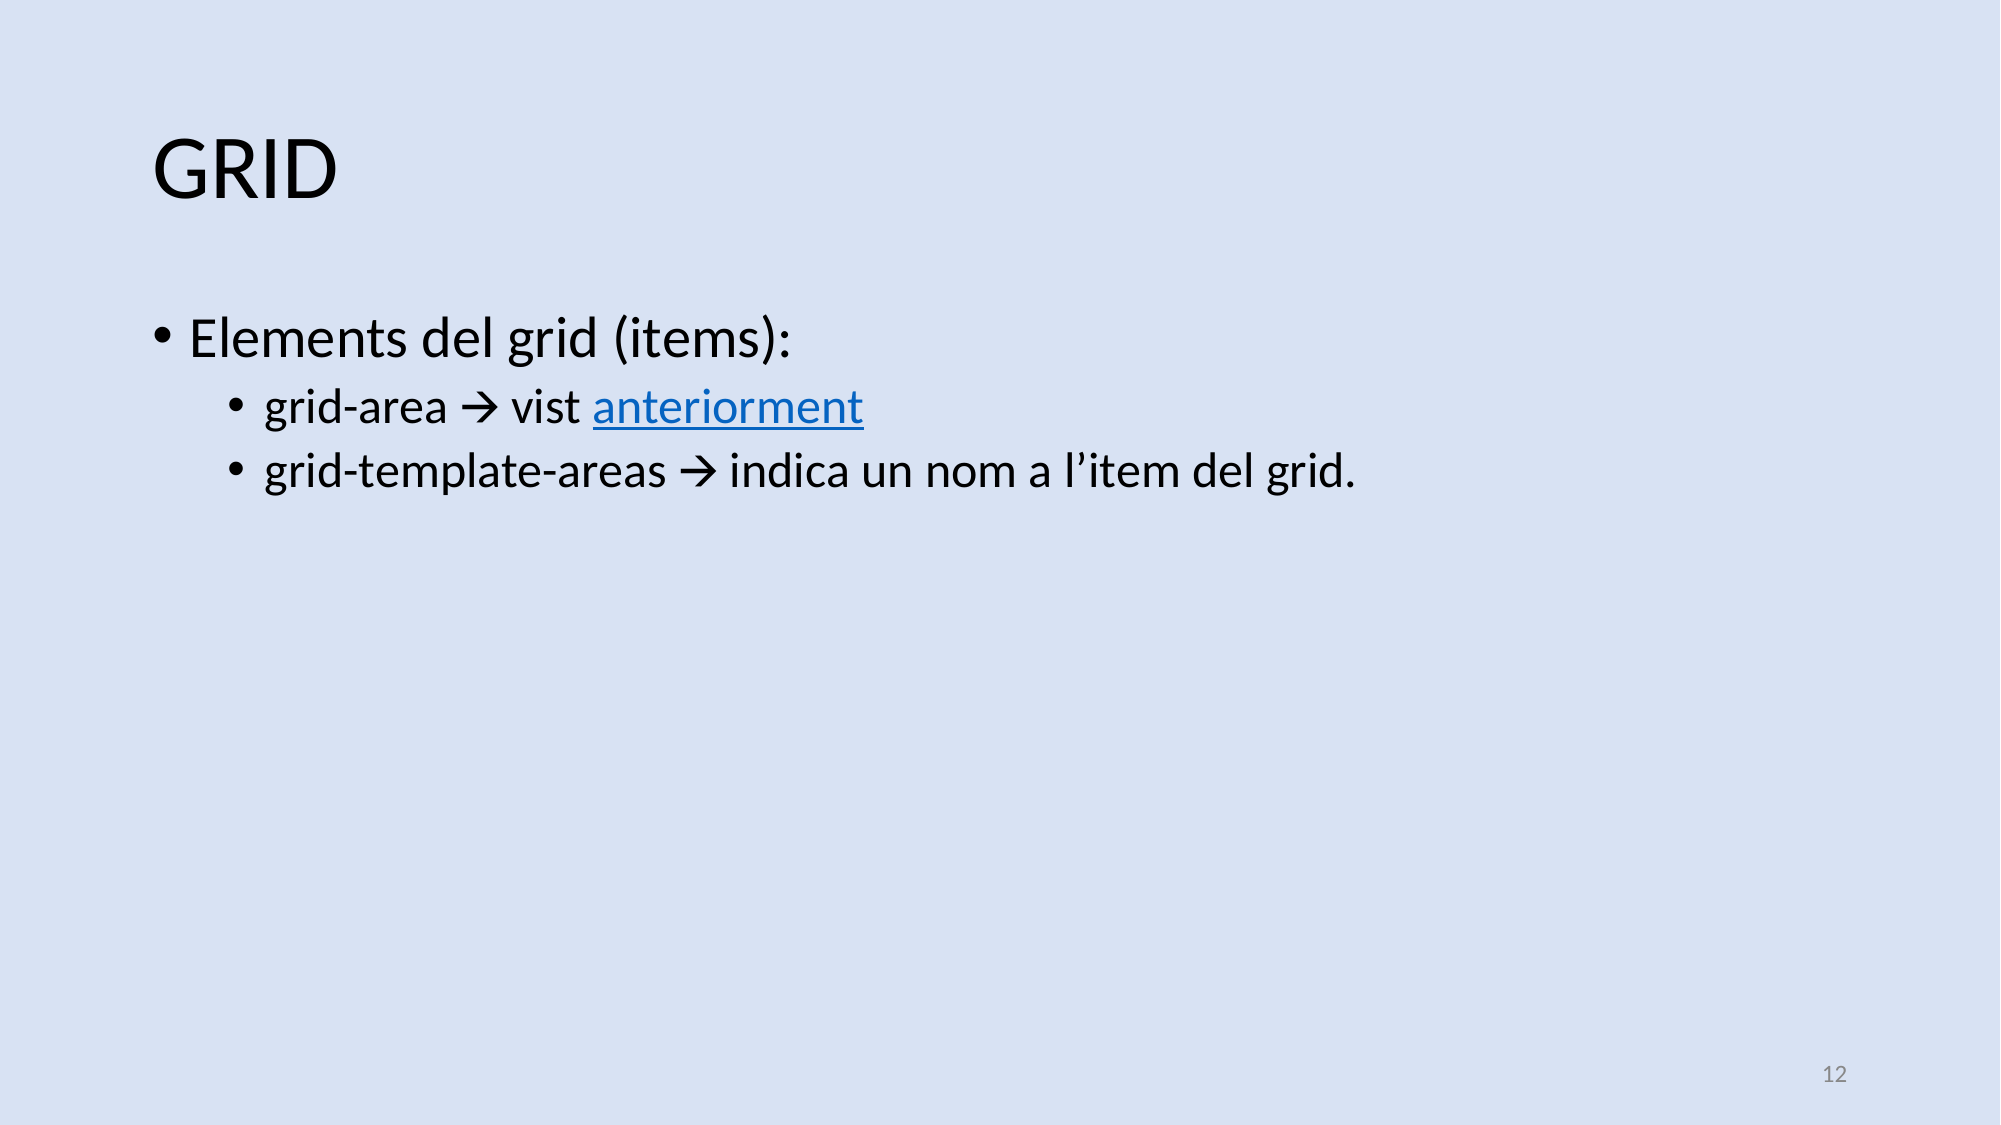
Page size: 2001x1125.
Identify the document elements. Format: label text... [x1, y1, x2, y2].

slide_number <number> [1412, 1042, 1863, 1103]
title GRID [137, 59, 1863, 278]
list Elements del grid (items): grid-area 🡪 vist anteriorment grid-template-areas 🡪 indica un nom a l’item del grid. [137, 299, 1863, 1014]
